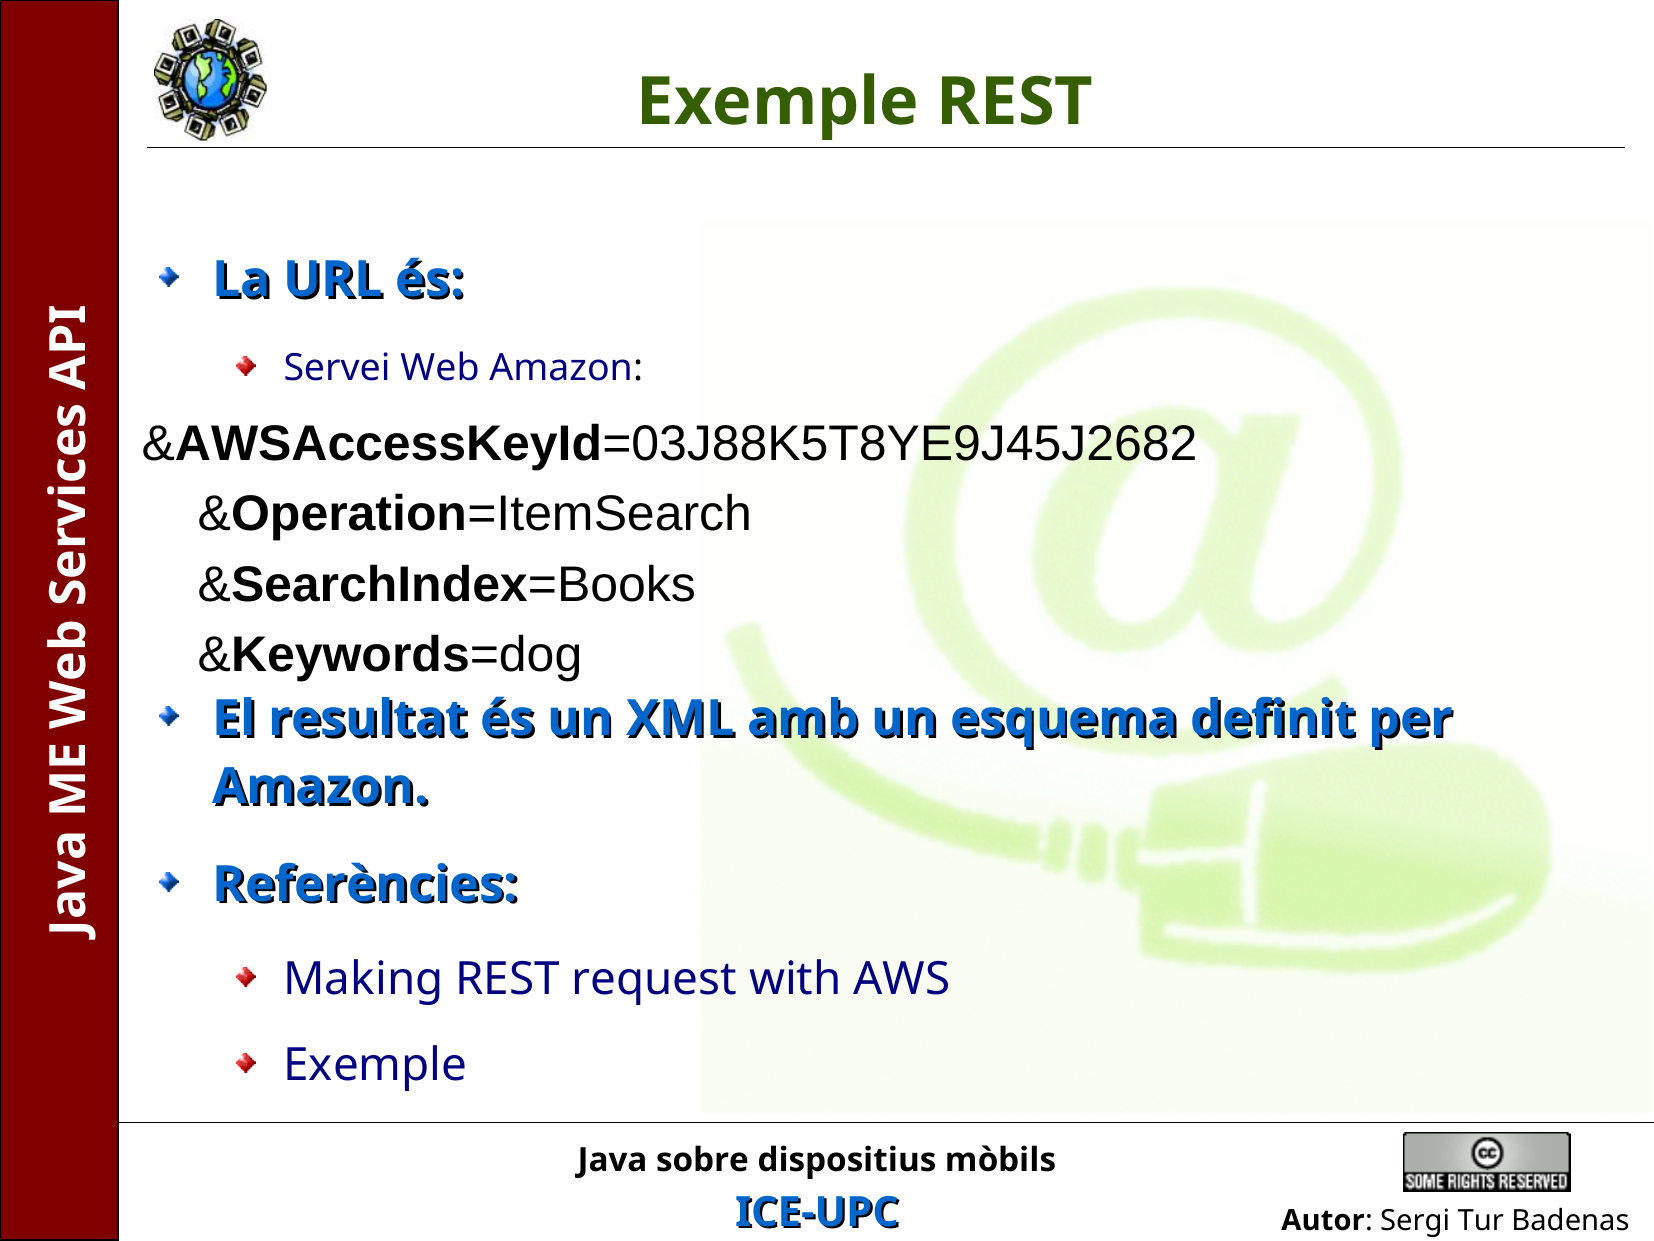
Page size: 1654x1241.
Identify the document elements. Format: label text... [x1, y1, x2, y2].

list La URL és: Servei Web Amazon: &AWSAccessKeyId=03J88K5T8YE9J45J2682 &Operation=ItemSearch &SearchIndex=Books &Keywords=dog El resultat és un XML amb un esquema definit per Amazon. Referències: Making REST request with AWS Exemple [141, 242, 1630, 1093]
title Exemple REST [129, 49, 1619, 148]
picture [154, 19, 268, 49]
picture [700, 217, 1654, 1113]
picture [1403, 1132, 1571, 1192]
